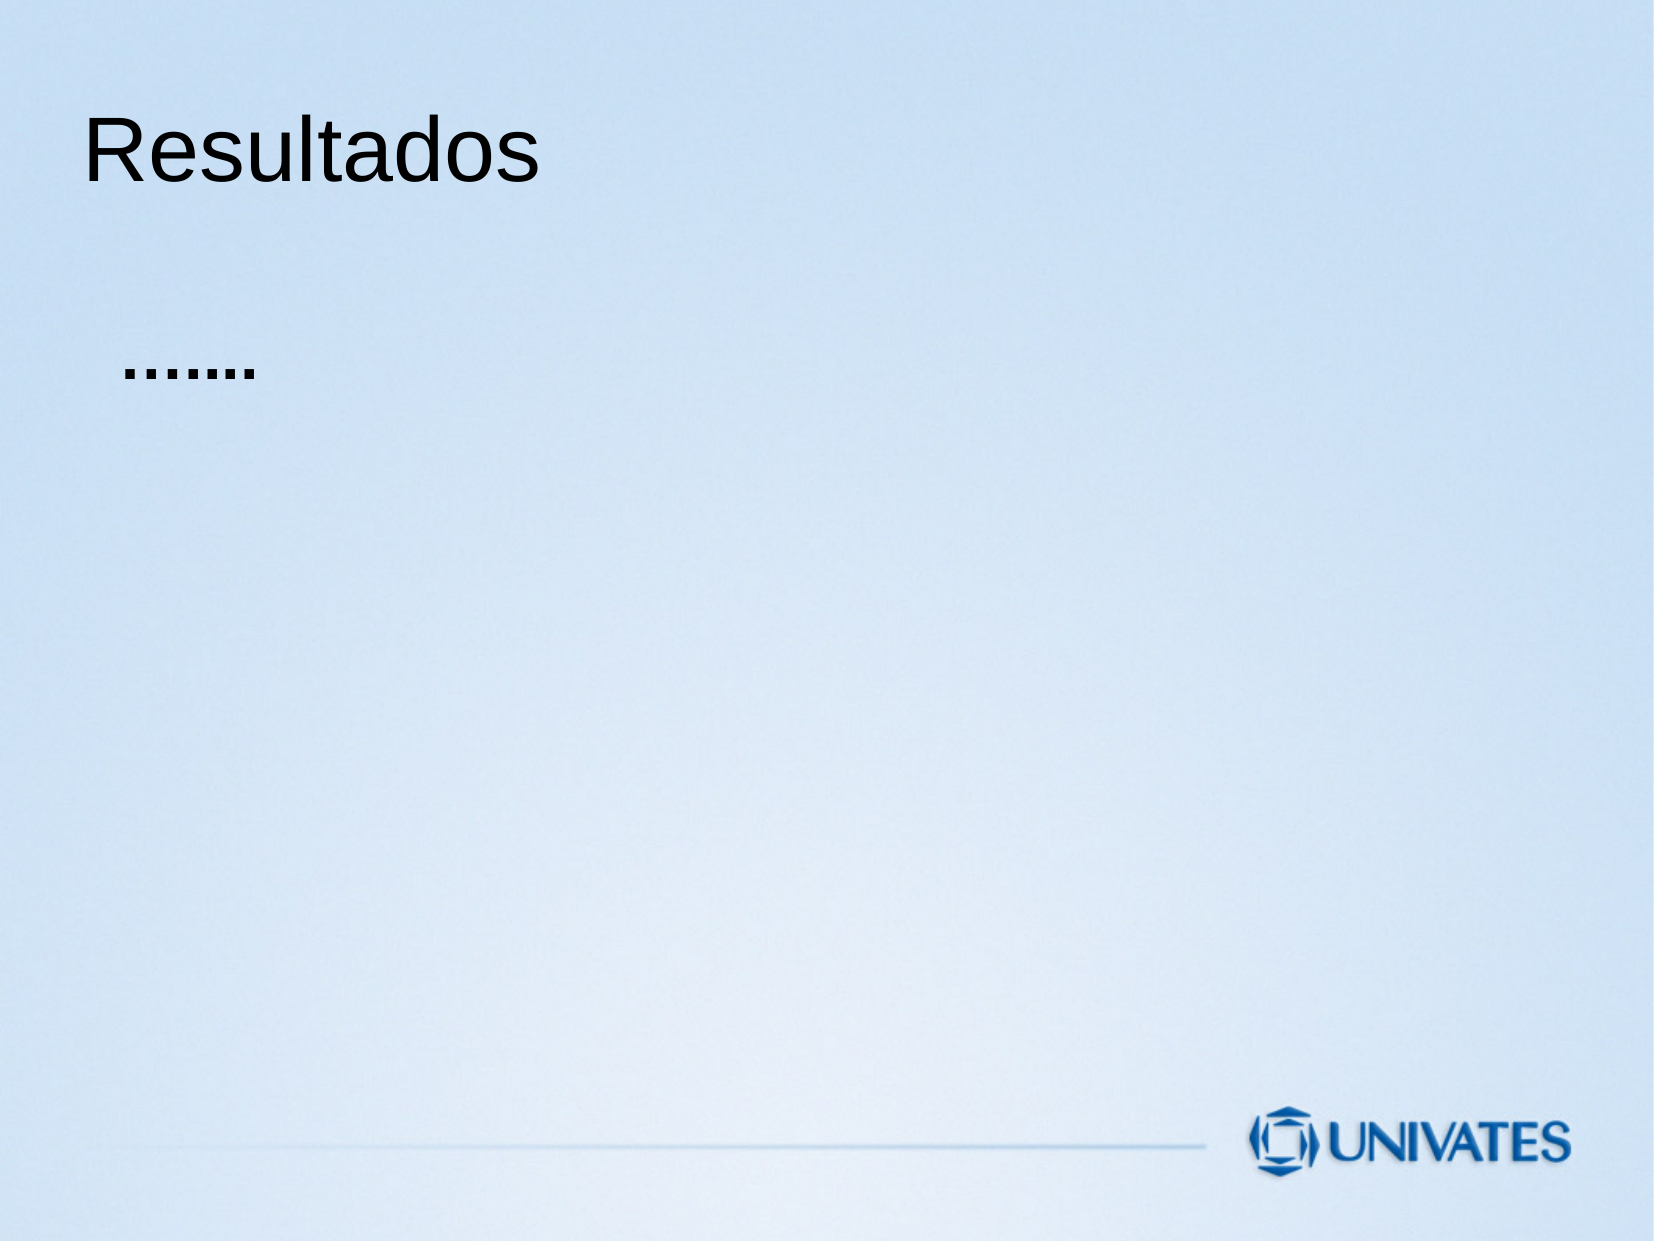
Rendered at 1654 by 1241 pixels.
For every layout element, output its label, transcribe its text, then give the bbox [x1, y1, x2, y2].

title Resultados [82, 49, 1571, 257]
text_box ….... [82, 318, 1571, 1039]
picture [0, 0, 1654, 1241]
